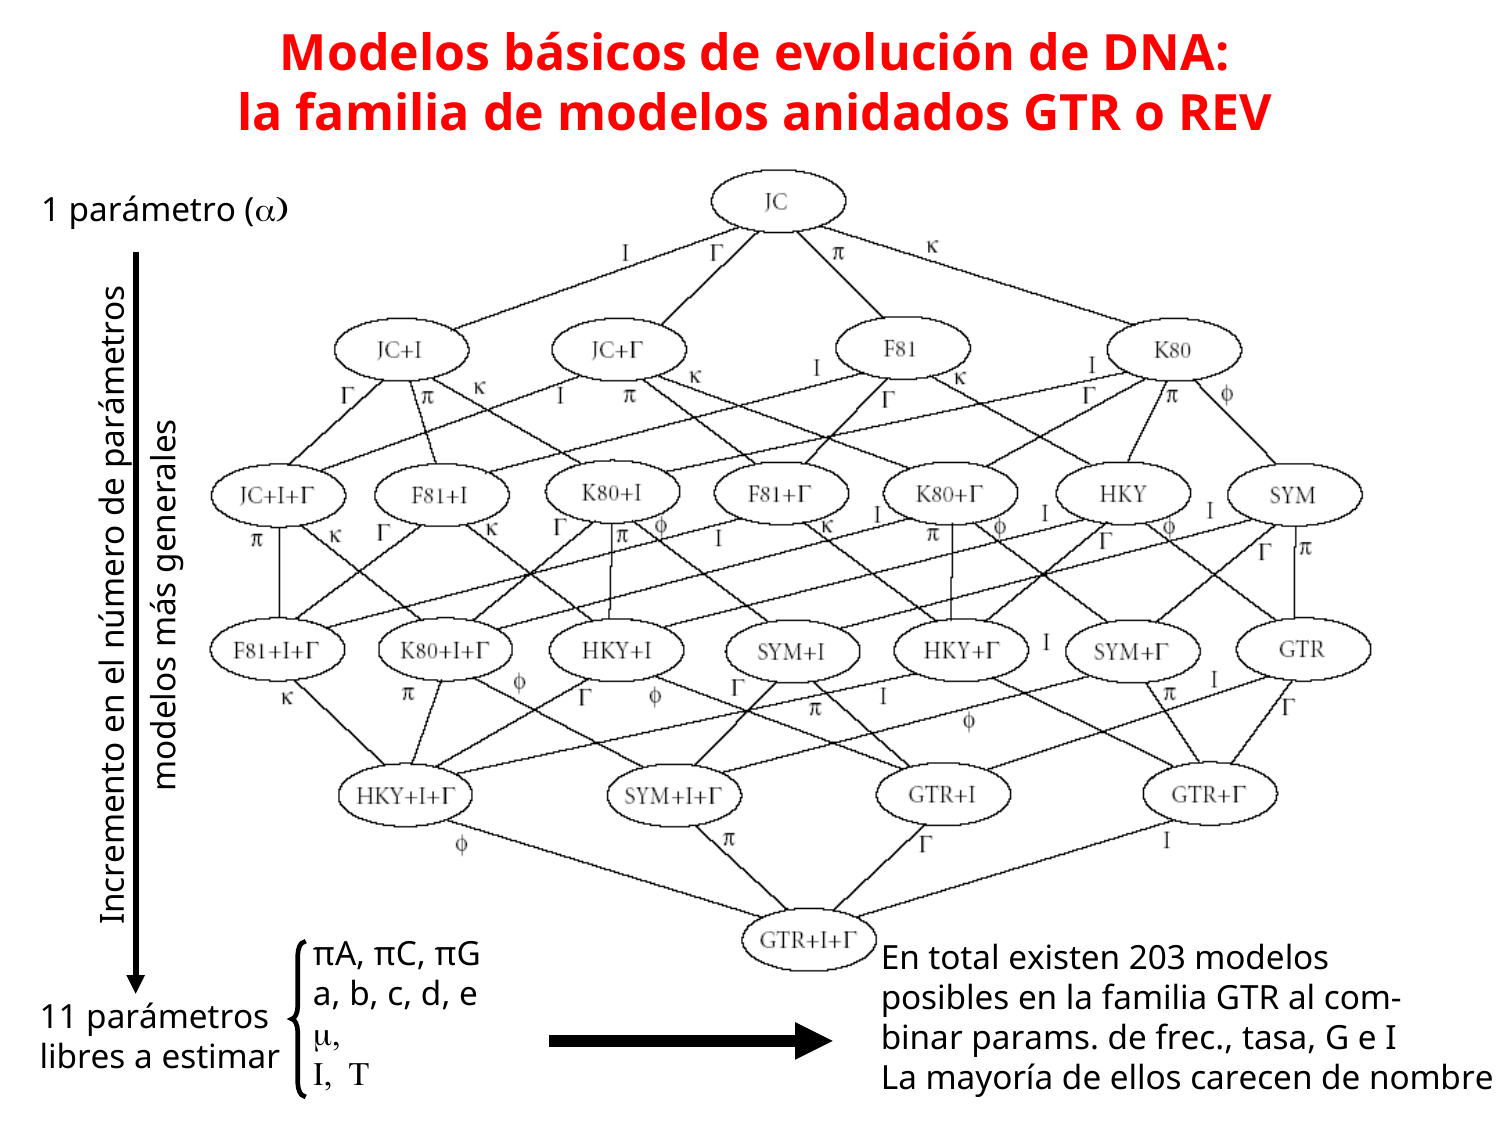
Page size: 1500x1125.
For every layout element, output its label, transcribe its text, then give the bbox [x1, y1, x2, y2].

text_box En total existen 203 modelos posibles en la familia GTR al com- binar params. de frec., tasa, G e I La mayoría de ellos carecen de nombre [866, 928, 1500, 1104]
text_box Incremento en el número de parámetros modelos más generales [70, 270, 190, 940]
text_box 1 parámetro ( [26, 180, 304, 237]
text_box Modelos básicos de evolución de DNA: la familia de modelos anidados GTR o REV [222, 13, 1288, 149]
text_box 11 parámetros libres a estimar [24, 987, 295, 1083]
text_box πA, πC, πG a, b, c, d, e   [298, 924, 496, 1100]
picture [200, 160, 1377, 980]
